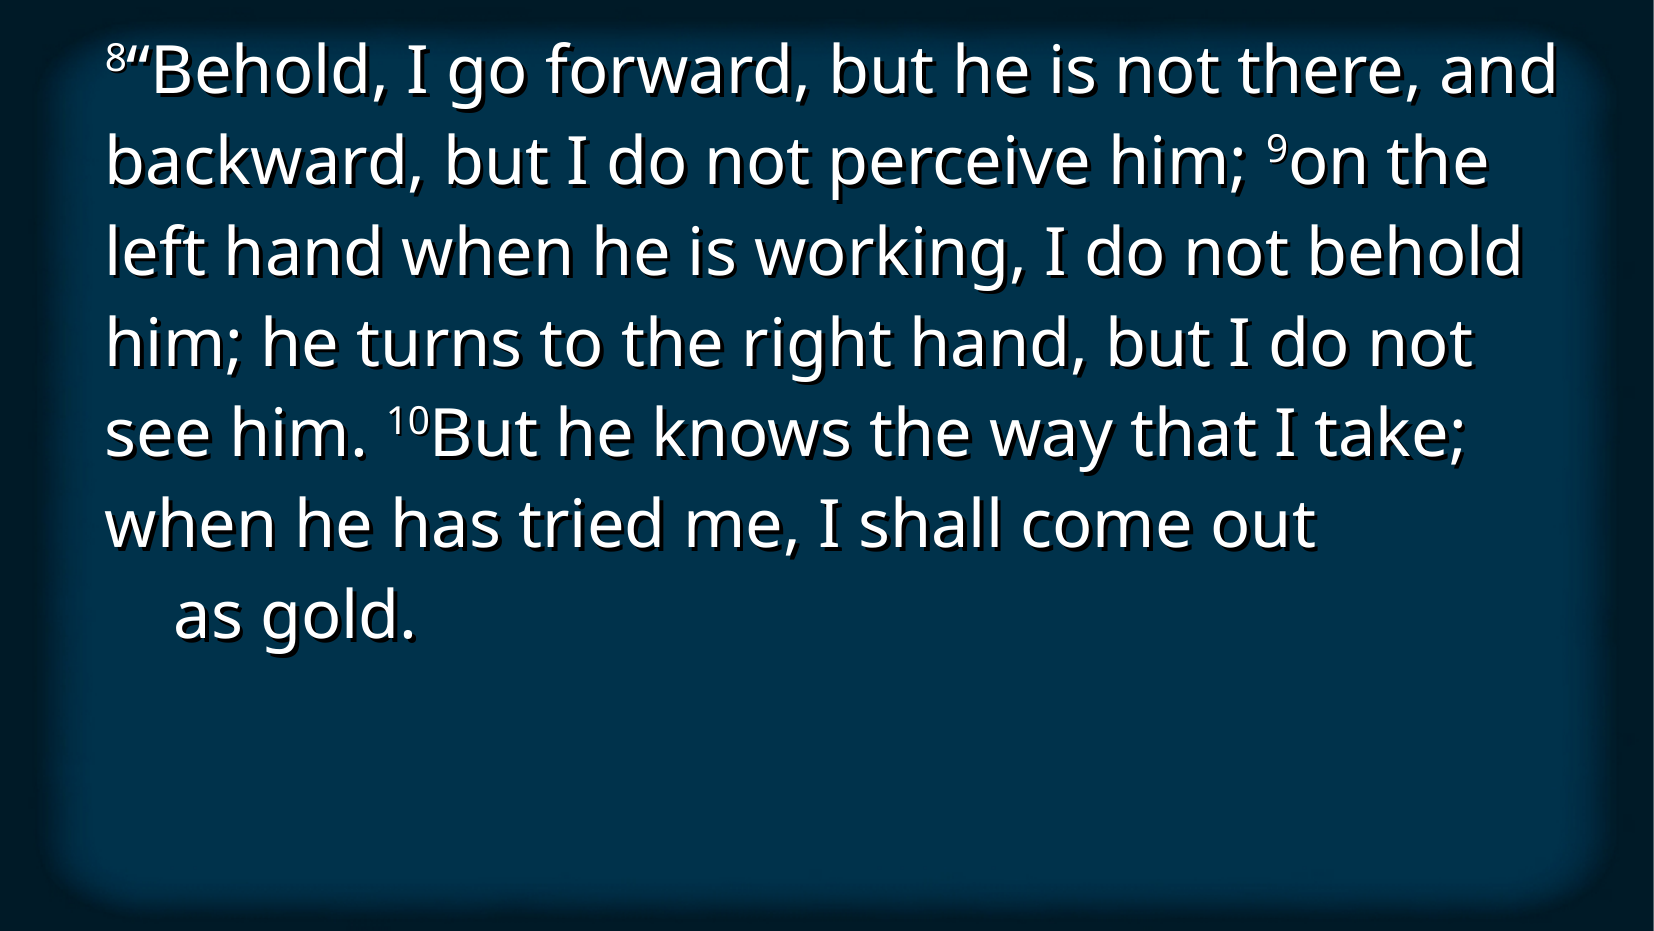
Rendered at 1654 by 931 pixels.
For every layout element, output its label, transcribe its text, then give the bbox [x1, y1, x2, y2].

picture [0, 0, 1654, 931]
text_box 8“Behold, I go forward, but he is not there, and backward, but I do not perceive him; 9on the left hand when he is working, I do not behold him; he turns to the right hand, but I do not see him. 10But he knows the way that I take; when he has tried me, I shall come out as gold. [90, 15, 1591, 652]
